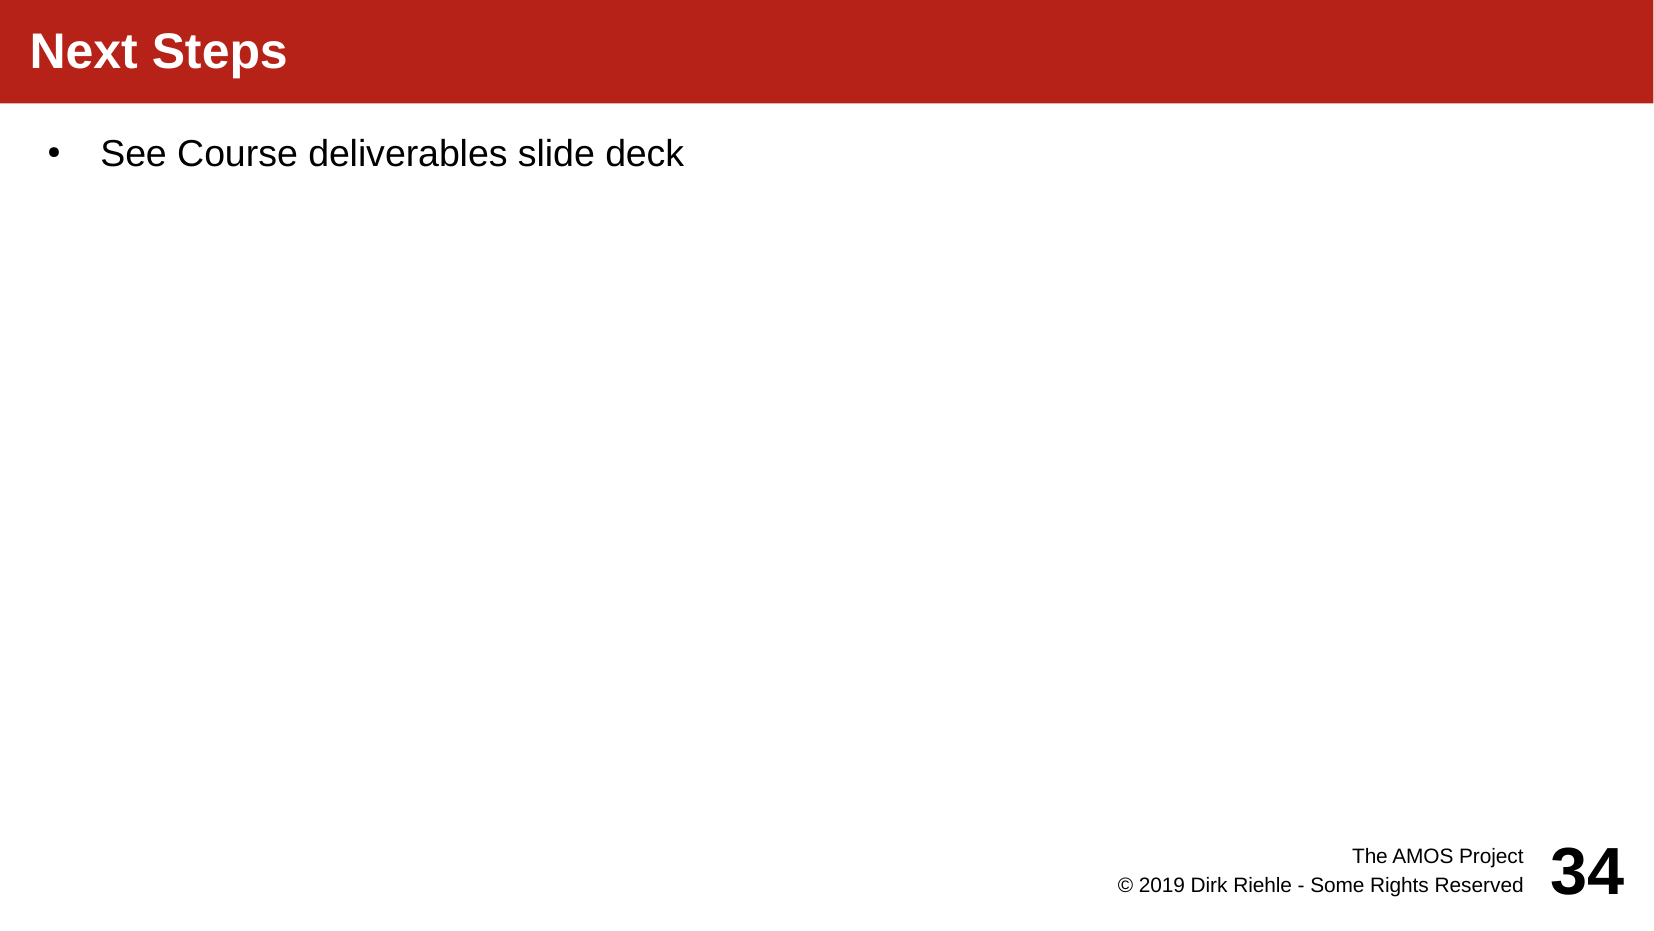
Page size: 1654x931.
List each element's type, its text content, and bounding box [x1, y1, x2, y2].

list See Course deliverables slide deck [29, 132, 1625, 798]
title Next Steps [0, 0, 1654, 104]
